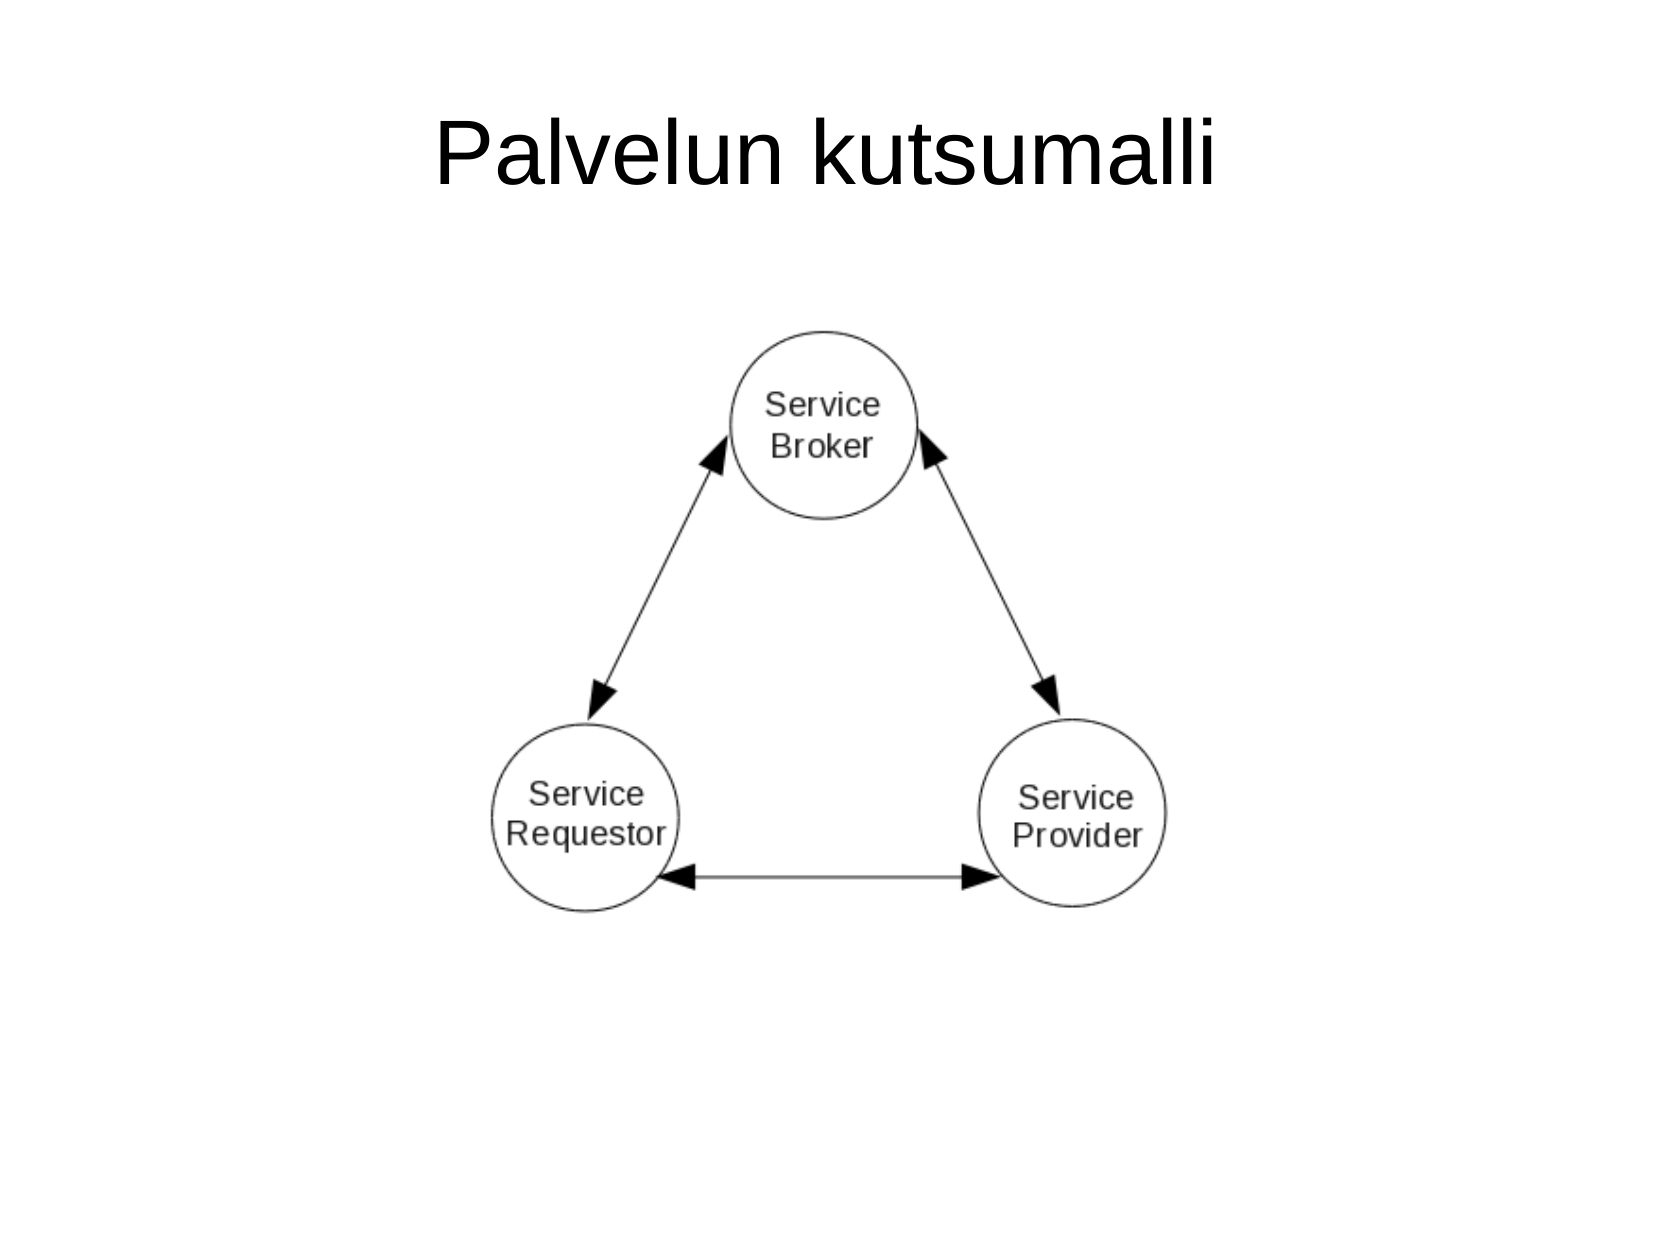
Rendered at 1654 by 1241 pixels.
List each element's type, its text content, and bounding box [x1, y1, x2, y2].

picture [414, 290, 1240, 1010]
title Palvelun kutsumalli [82, 49, 1571, 257]
